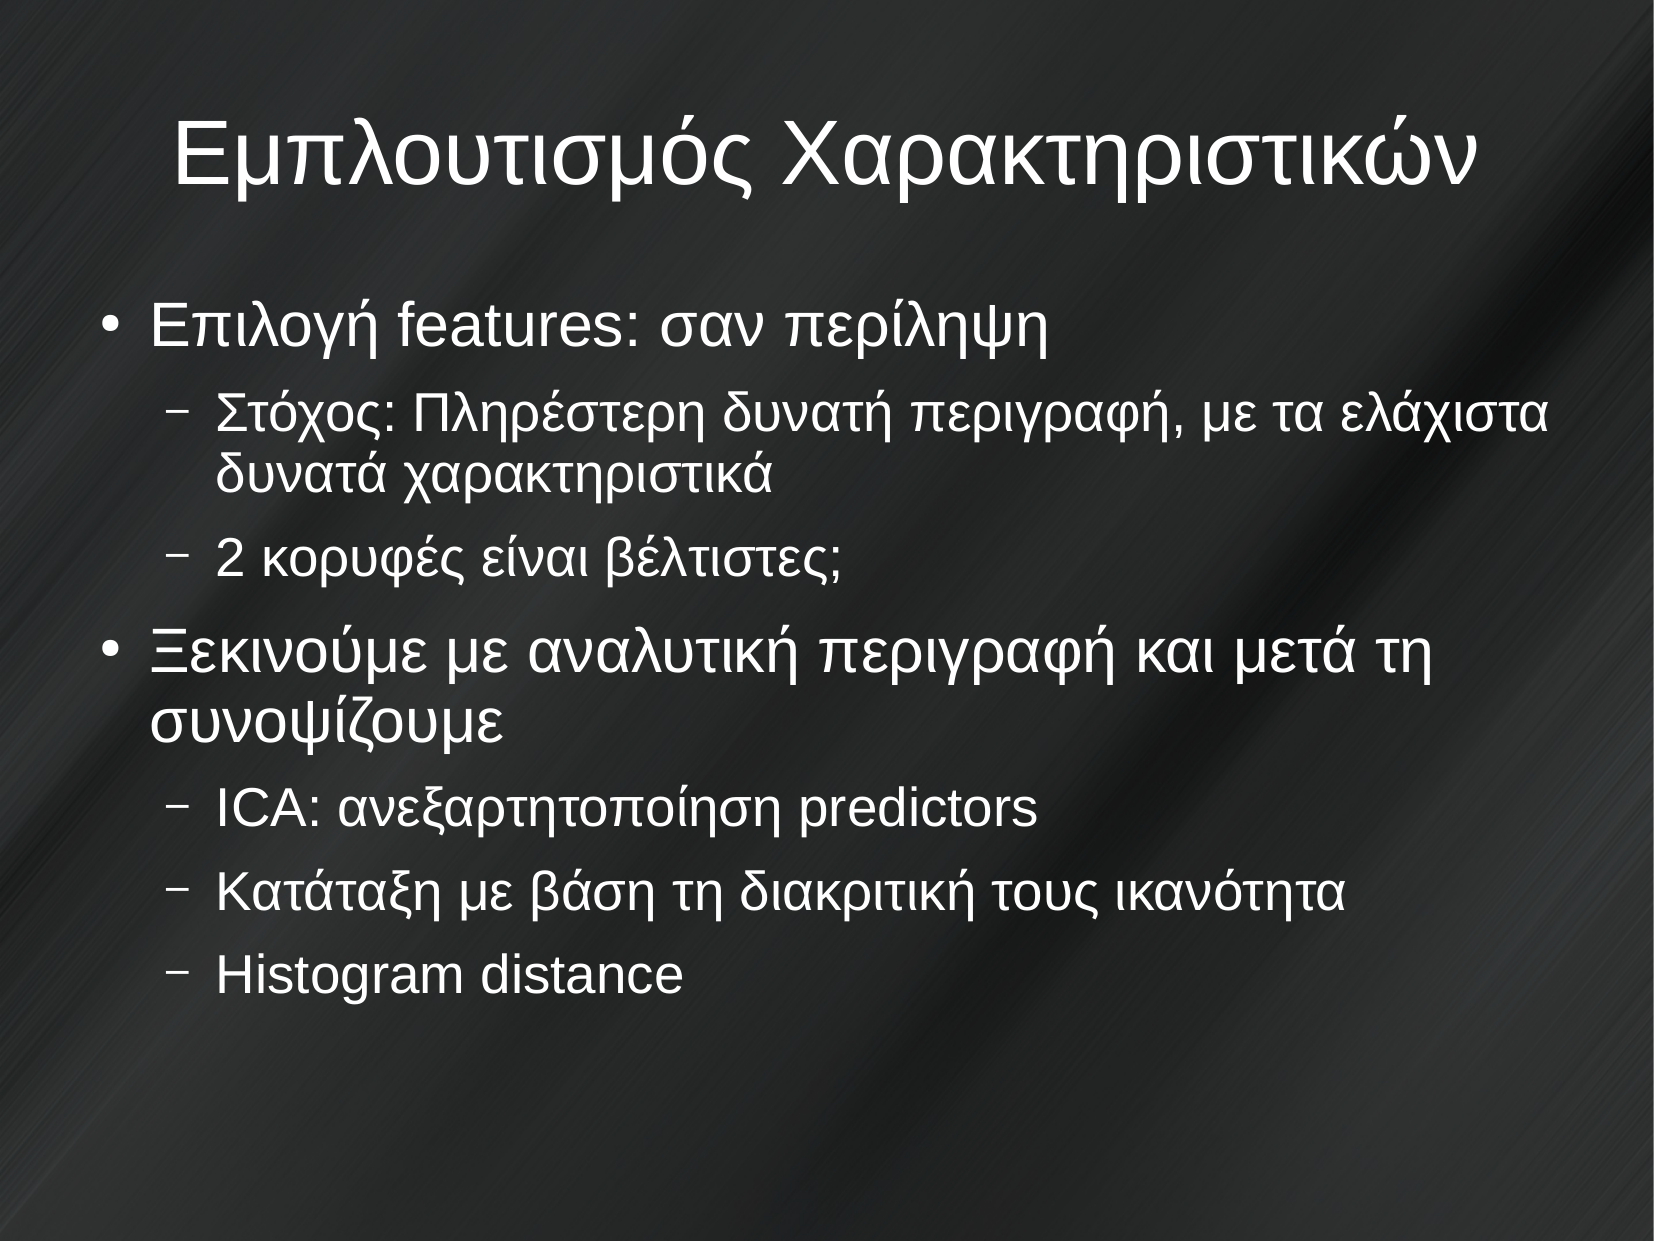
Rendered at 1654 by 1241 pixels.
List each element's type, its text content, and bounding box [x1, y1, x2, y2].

title Εμπλουτισμός Χαρακτηριστικών [82, 49, 1571, 257]
picture [0, 0, 1654, 1241]
list Επιλογή features: σαν περίληψη Στόχος: Πληρέστερη δυνατή περιγραφή, με τα ελάχιστα δυνατά χαρακτηριστικά 2 κορυφές είναι βέλτιστες; Ξεκινούμε με αναλυτική περιγραφή και μετά τη συνοψίζουμε ICA: ανεξαρτητοποίηση predictors Κατάταξη με βάση τη διακριτική τους ικανότητα Histogram distance [82, 290, 1571, 1010]
